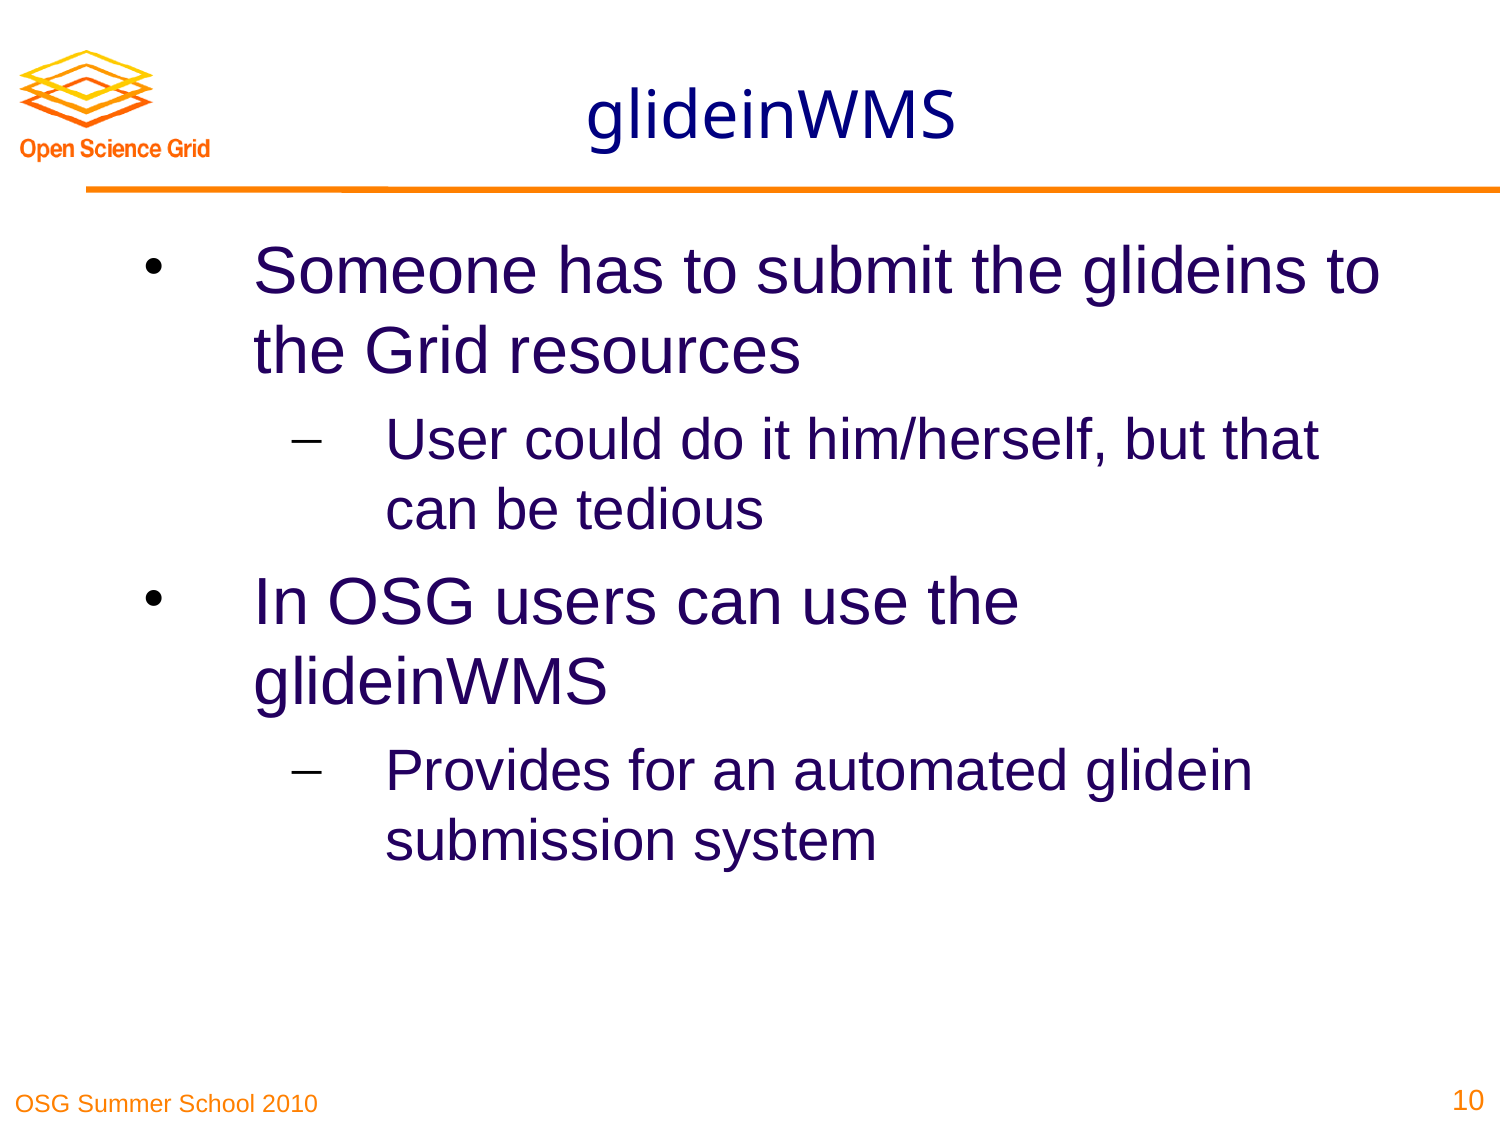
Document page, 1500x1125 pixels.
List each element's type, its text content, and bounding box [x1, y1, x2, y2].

title glideinWMS [201, 18, 1341, 206]
list Someone has to submit the glideins to the Grid resources User could do it him/herself, but that can be tedious In OSG users can use the glideinWMS Provides for an automated glidein submission system [127, 218, 1402, 987]
picture [0, 27, 201, 179]
